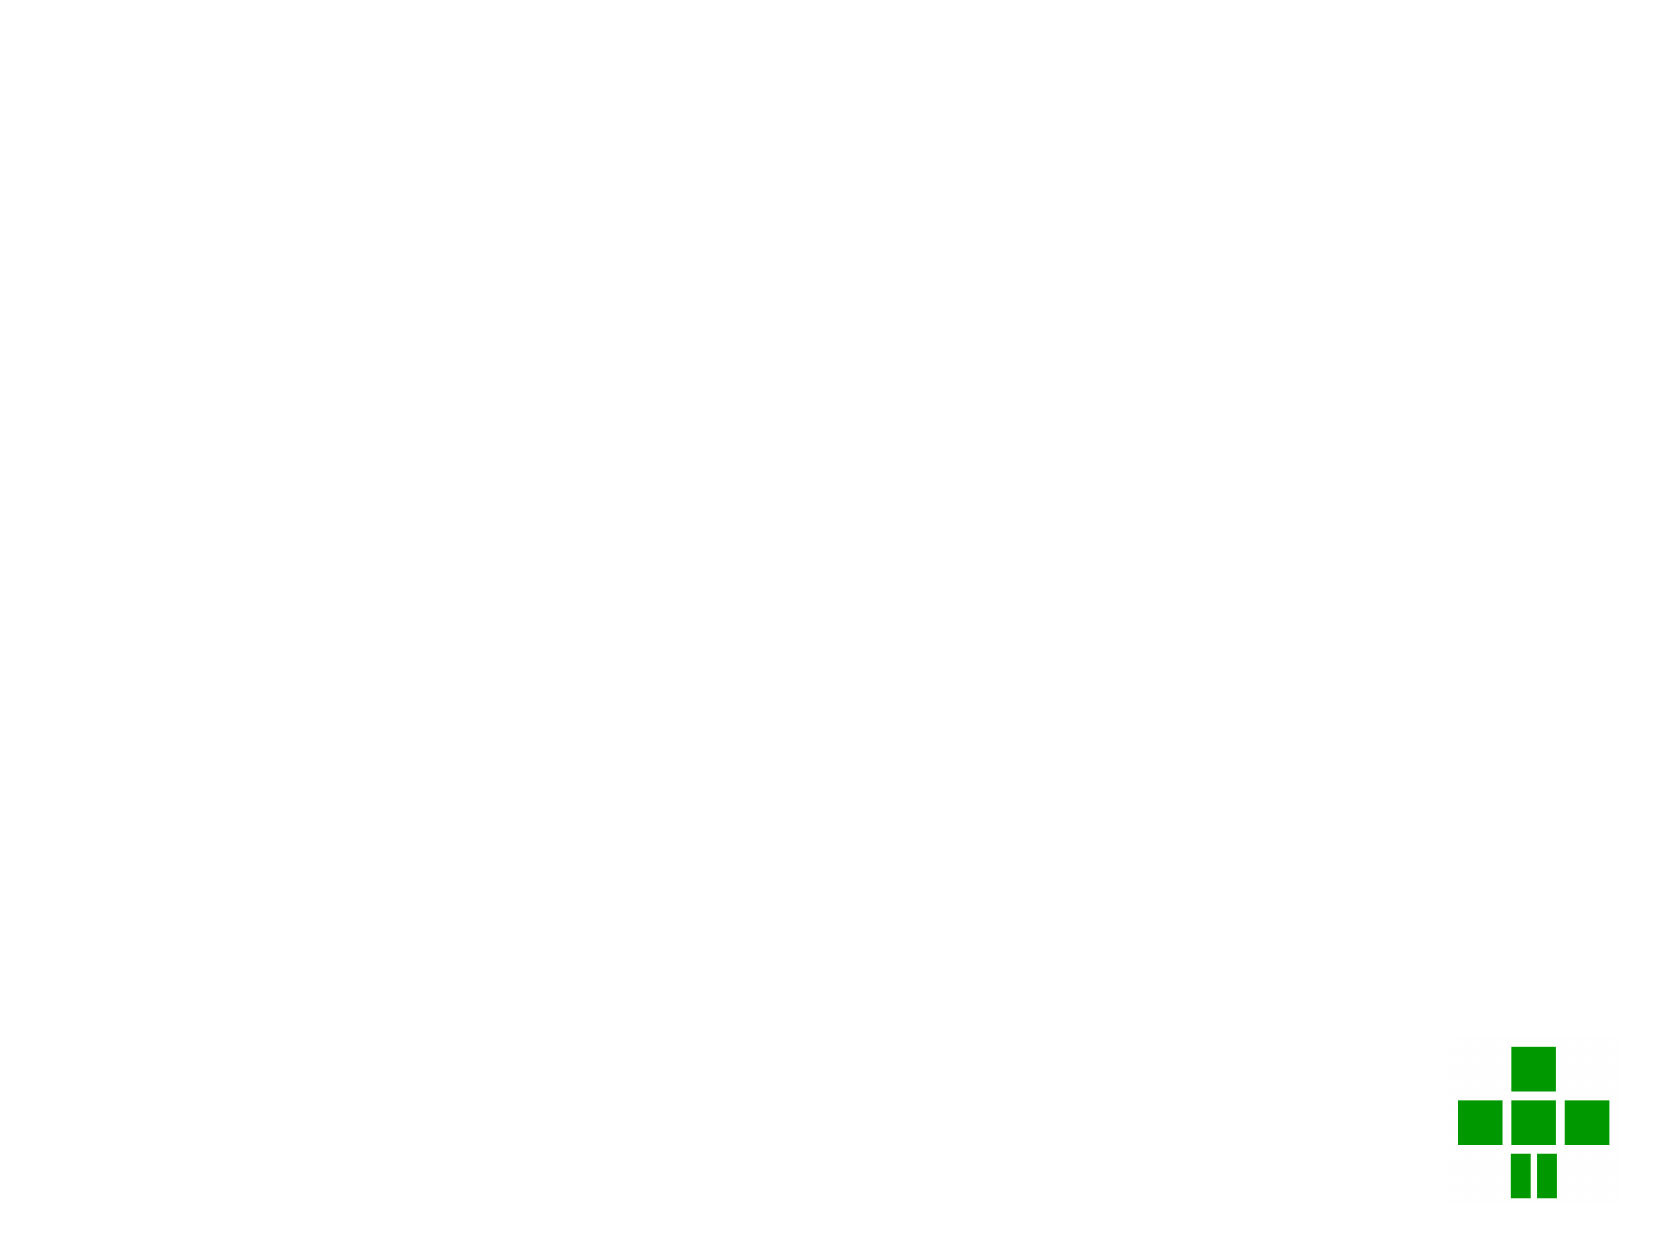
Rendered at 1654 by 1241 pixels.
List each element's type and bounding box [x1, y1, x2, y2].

picture [1449, 1035, 1619, 1205]
